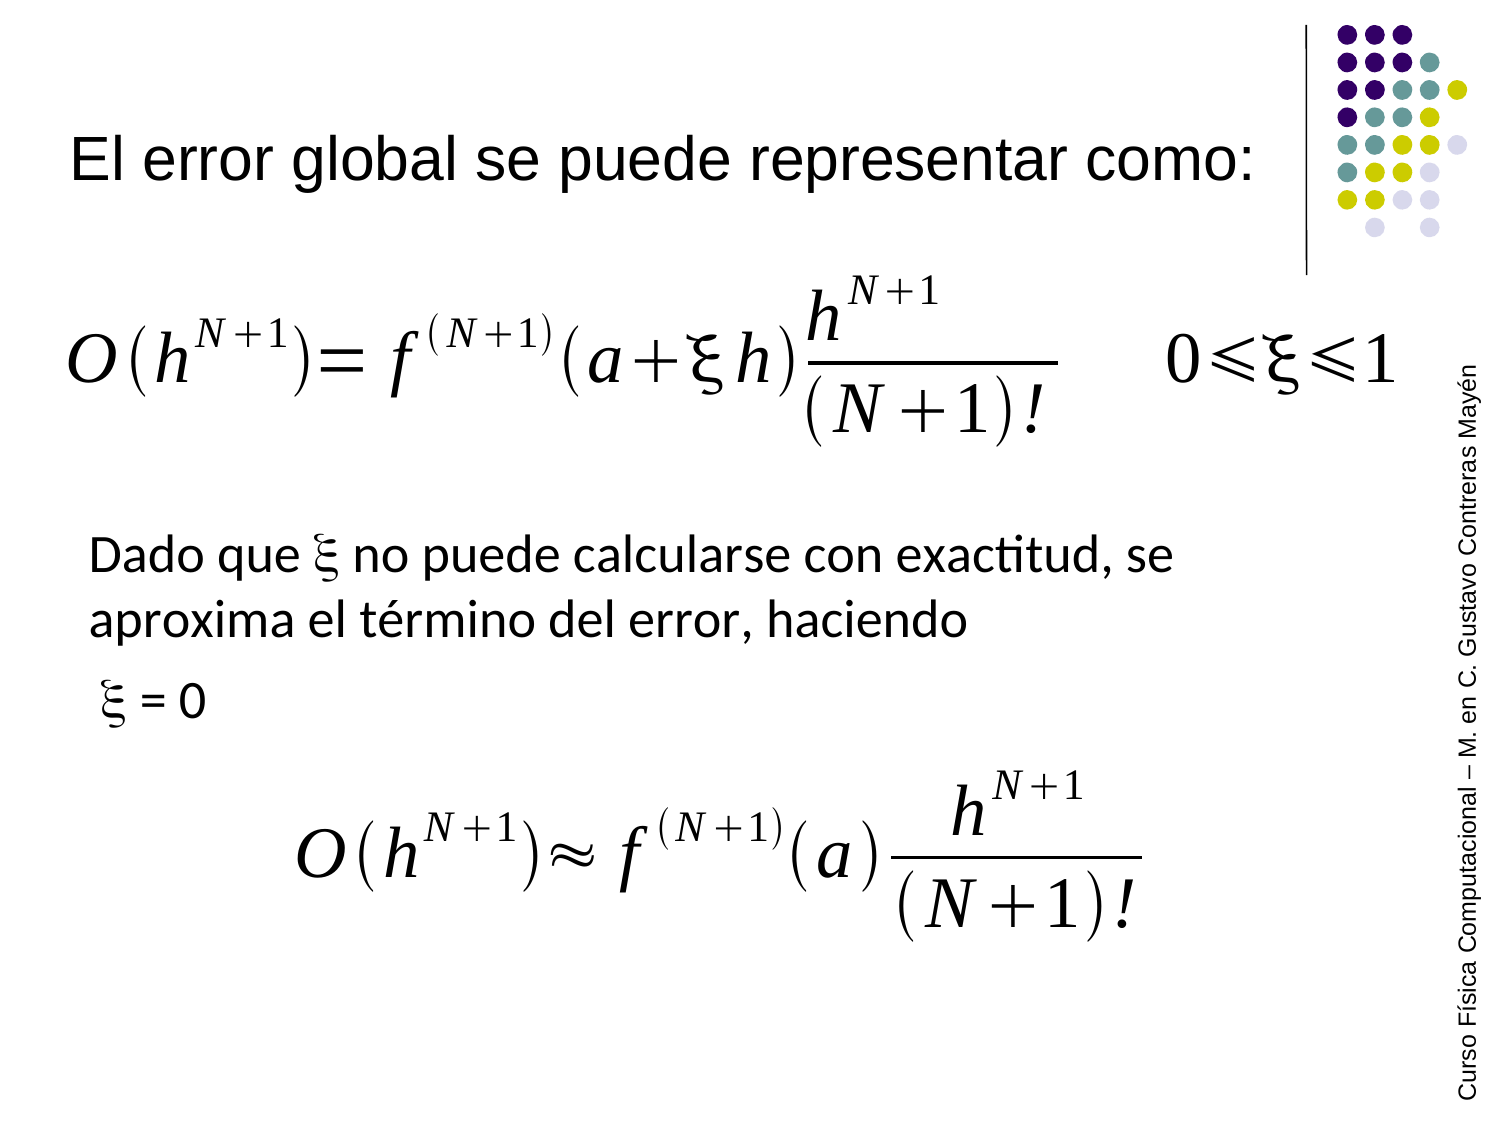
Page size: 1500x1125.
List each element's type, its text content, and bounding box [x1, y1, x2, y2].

text_box Dado que  no puede calcularse con exactitud, se aproxima el término del error, haciendo  = 0 [88, 561, 1394, 784]
chart [59, 265, 1406, 451]
chart [287, 760, 1152, 945]
text_box El error global se puede representar como: [69, 94, 1375, 265]
chart [390, 535, 401, 547]
chart [390, 549, 401, 561]
